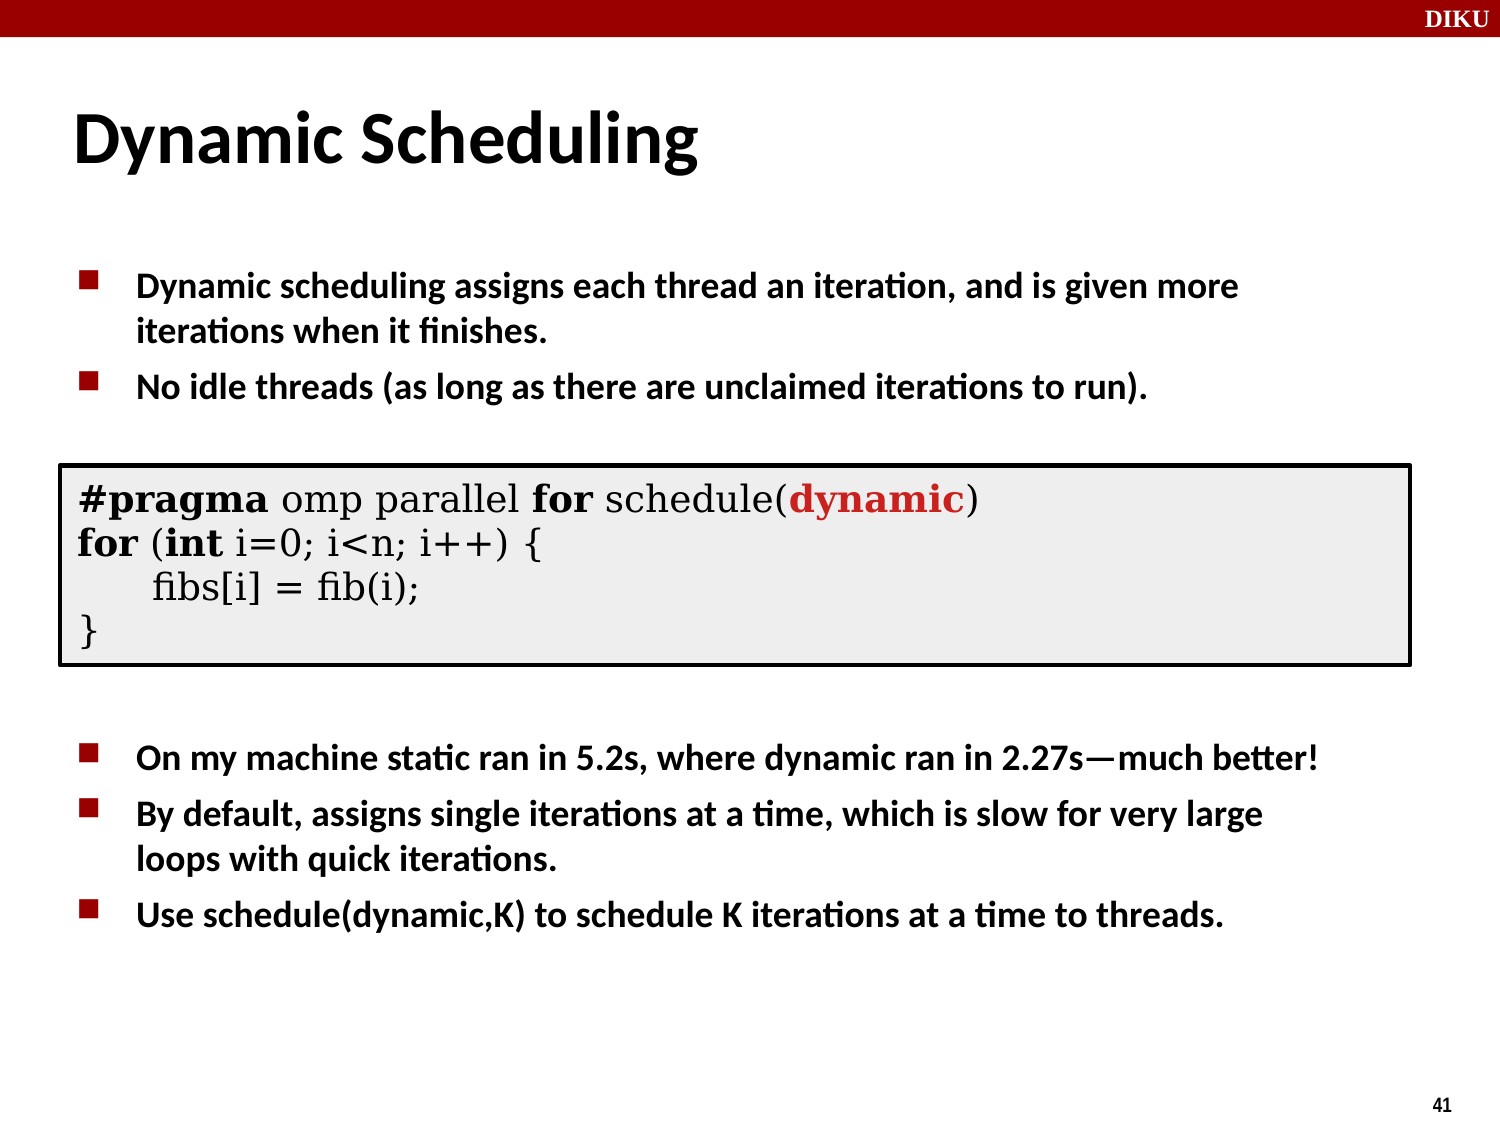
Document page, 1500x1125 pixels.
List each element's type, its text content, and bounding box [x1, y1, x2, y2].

text_box #pragma omp parallel for schedule(dynamic) for (int i=0; i<n; i++) { fibs[i] = fib(i); } [60, 465, 1411, 665]
text_box Dynamic Scheduling [58, 71, 1304, 197]
text_box On my machine static ran in 5.2s, where dynamic ran in 2.27s—much better! By default, assigns single iterations at a time, which is slow for very large loops with quick iterations. Use schedule(dynamic,K) to schedule K iterations at a time to threads. [65, 725, 1361, 921]
text_box Dynamic scheduling assigns each thread an iteration, and is given more iterations when it finishes. No idle threads (as long as there are unclaimed iterations to run). [65, 253, 1361, 448]
